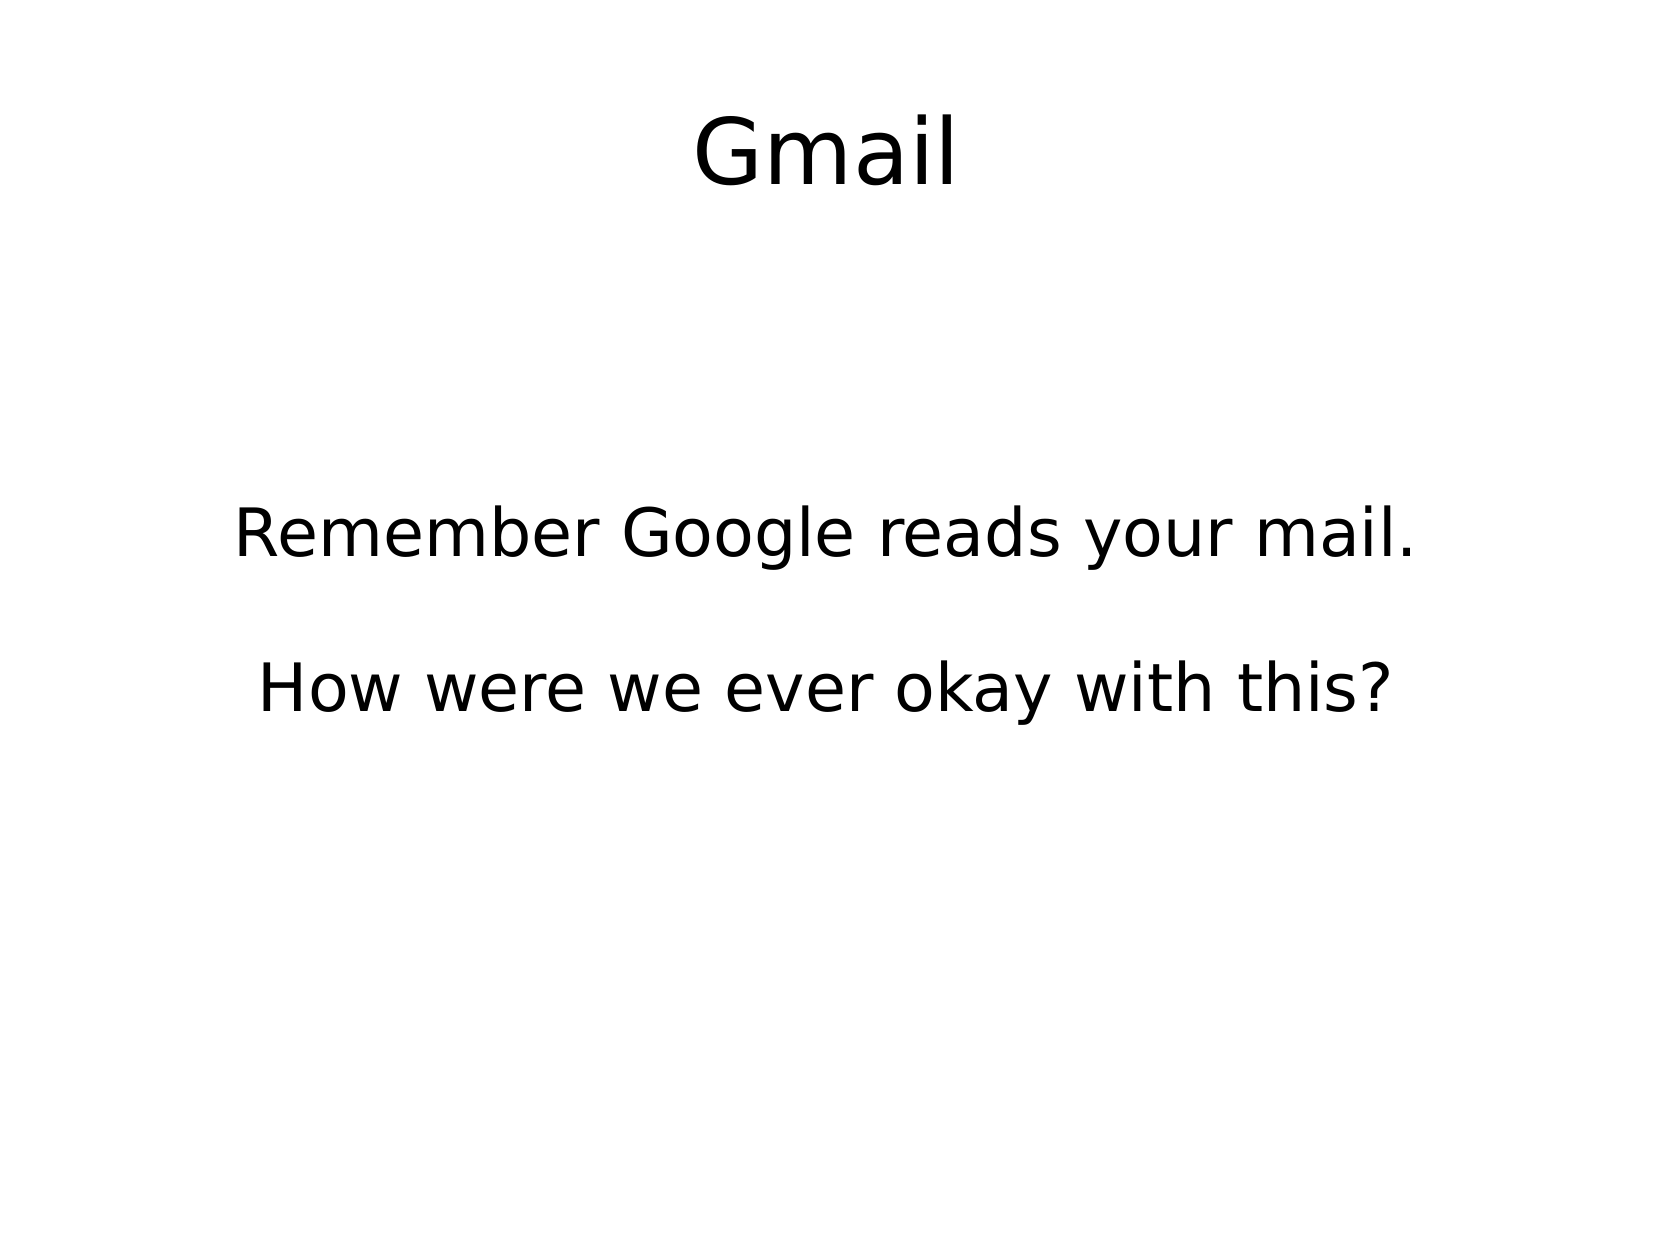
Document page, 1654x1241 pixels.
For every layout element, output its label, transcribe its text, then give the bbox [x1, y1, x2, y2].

title Gmail [82, 49, 1571, 257]
subtitle Remember Google reads your mail. How were we ever okay with this? [82, 290, 1571, 1010]
